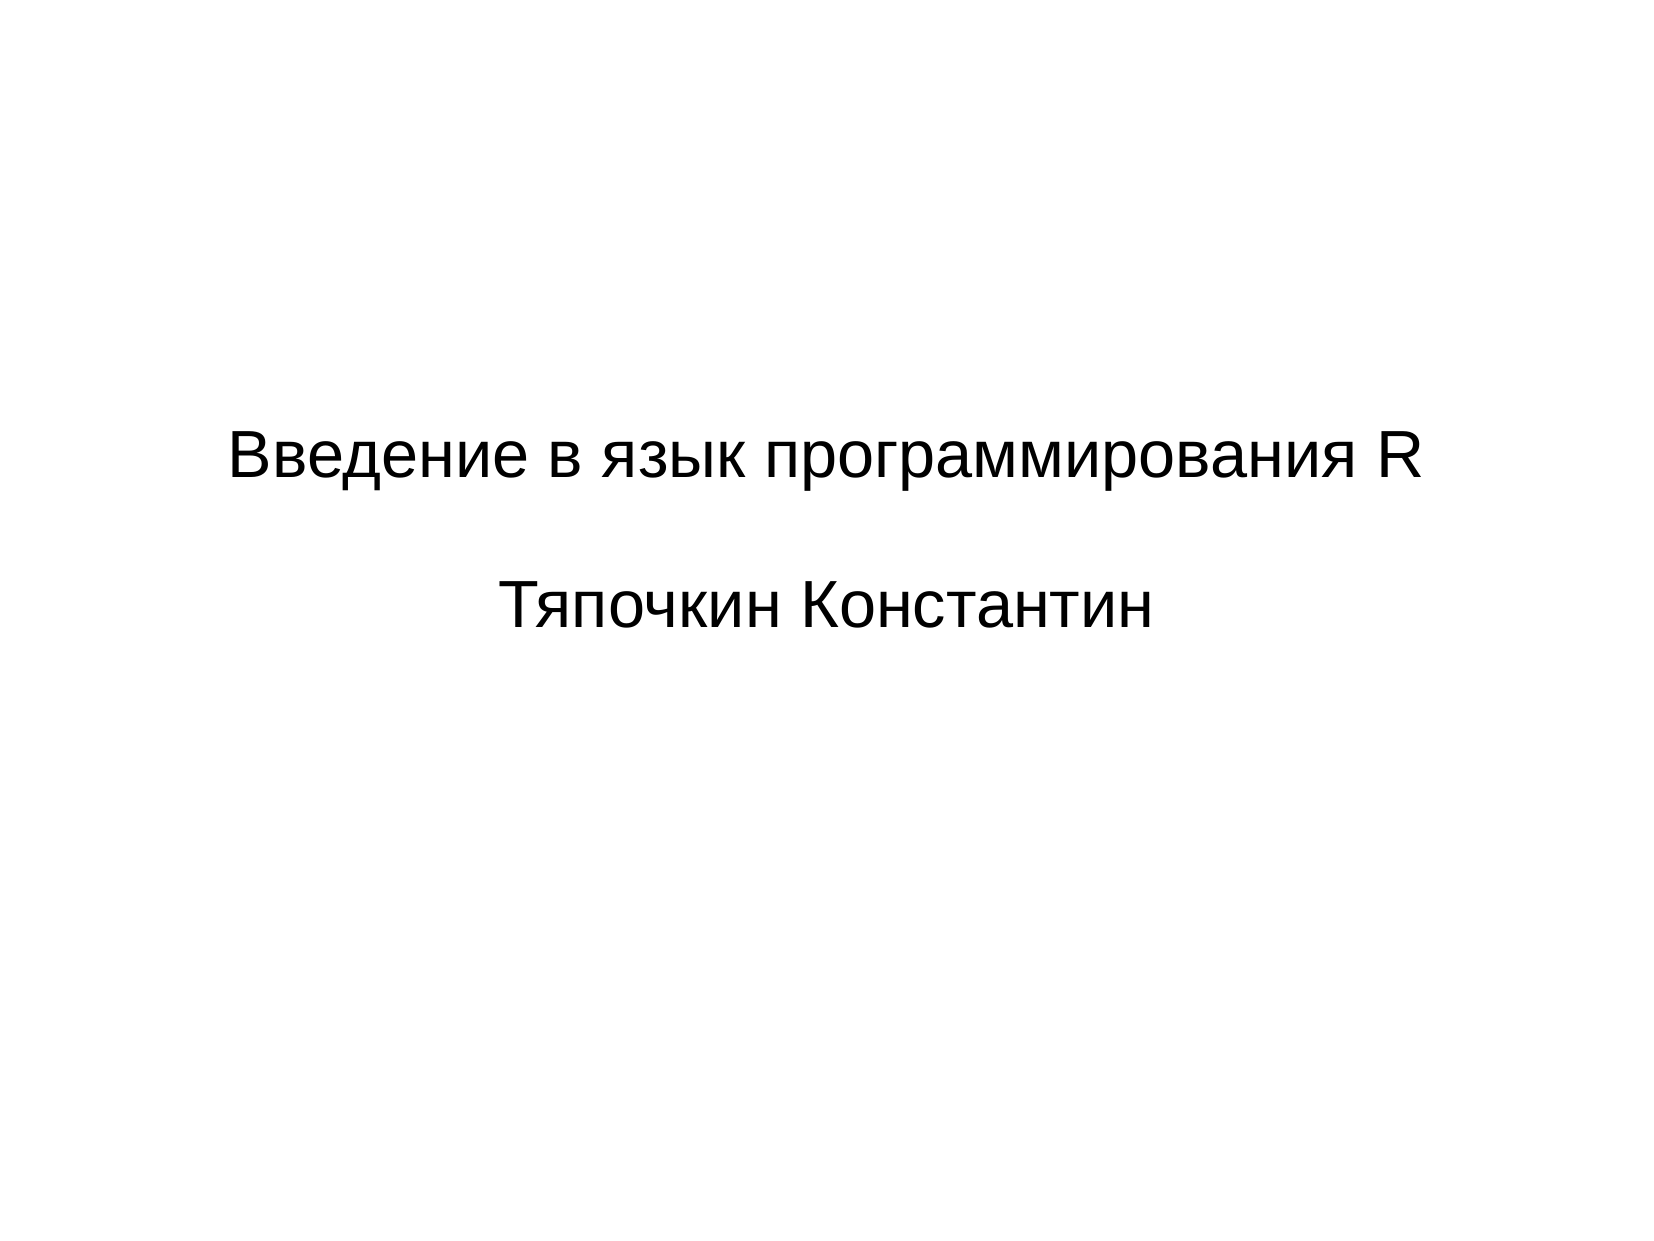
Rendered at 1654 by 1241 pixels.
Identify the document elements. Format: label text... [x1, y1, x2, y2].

subtitle Введение в язык программирования R Тяпочкин Константин [82, 49, 1571, 1010]
